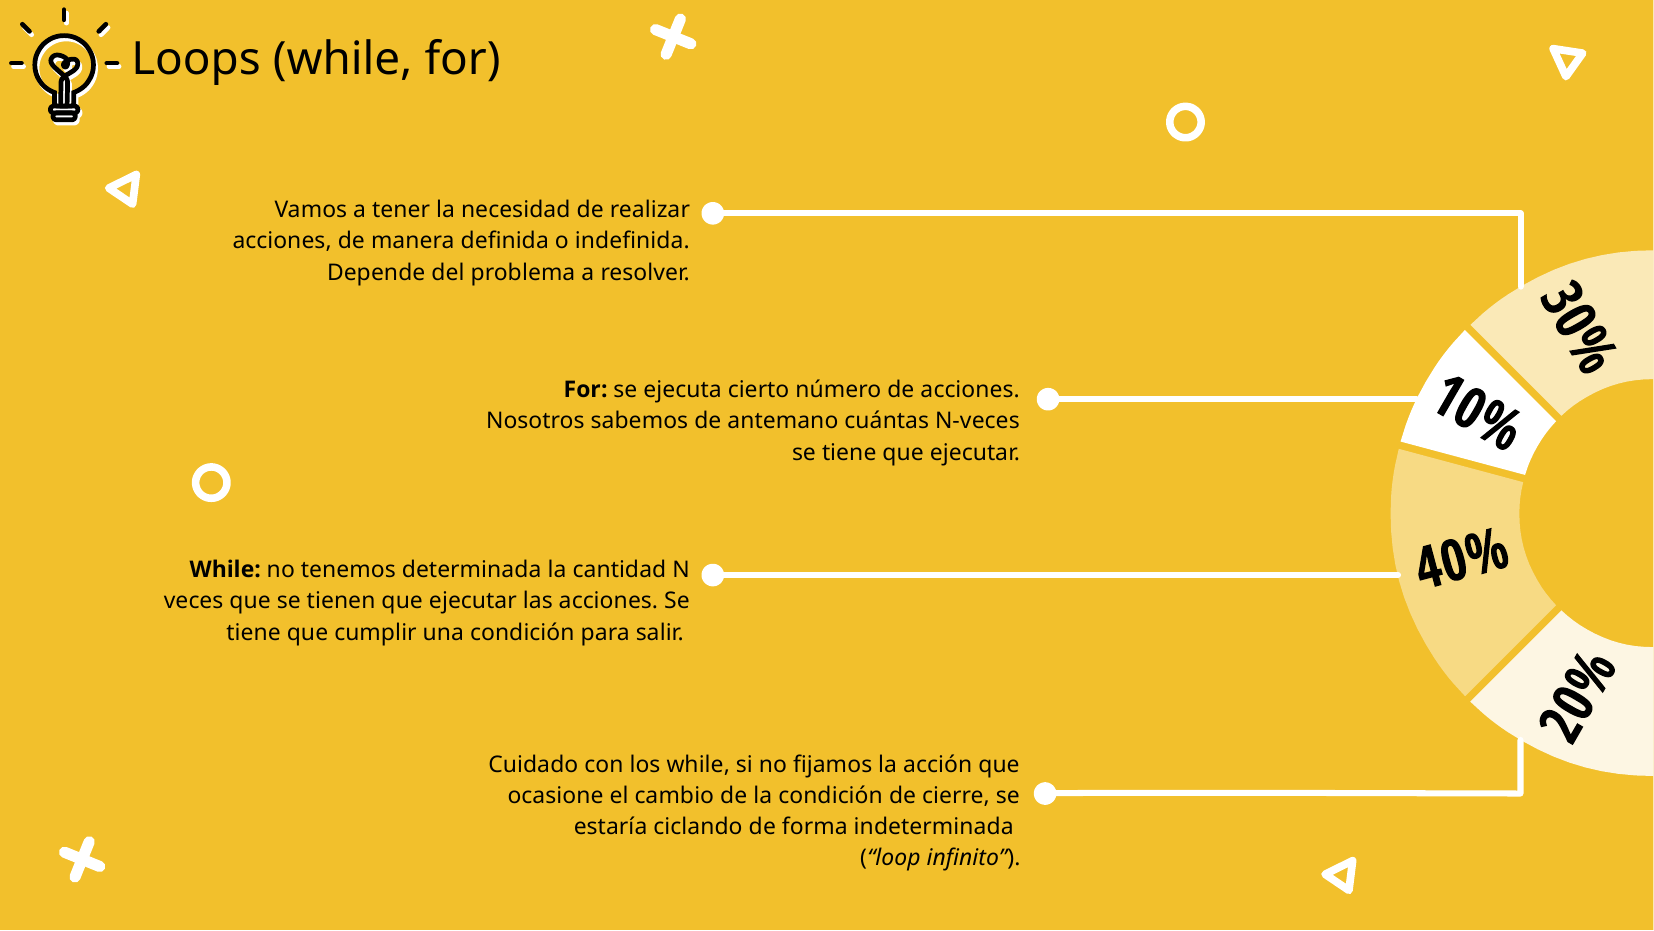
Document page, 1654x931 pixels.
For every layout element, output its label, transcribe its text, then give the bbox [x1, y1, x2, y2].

text_box [701, 202, 725, 225]
title Loops (while, for) [131, 16, 577, 97]
text_box [1033, 782, 1057, 805]
text_box [1470, 610, 1654, 776]
text_box [701, 563, 725, 587]
text_box [1036, 387, 1060, 411]
text_box Vamos a tener la necesidad de realizar acciones, de manera definida o indefinida. Depende del problema a resolver. [177, 177, 691, 303]
text_box While: no tenemos determinada la cantidad N veces que se tienen que ejecutar las acciones. Se tiene que cumplir una condición para salir. [135, 537, 691, 663]
text_box [1390, 448, 1557, 697]
text_box For: se ejecuta cierto número de acciones. Nosotros sabemos de antemano cuántas N-veces se tiene que ejecutar. [465, 357, 1021, 483]
text_box [1400, 329, 1557, 475]
text_box [1470, 250, 1654, 416]
text_box Cuidado con los while, si no fijamos la acción que ocasione el cambio de la condición de cierre, se estaría ciclando de forma indeterminada (“loop infinito”). [465, 747, 1021, 873]
